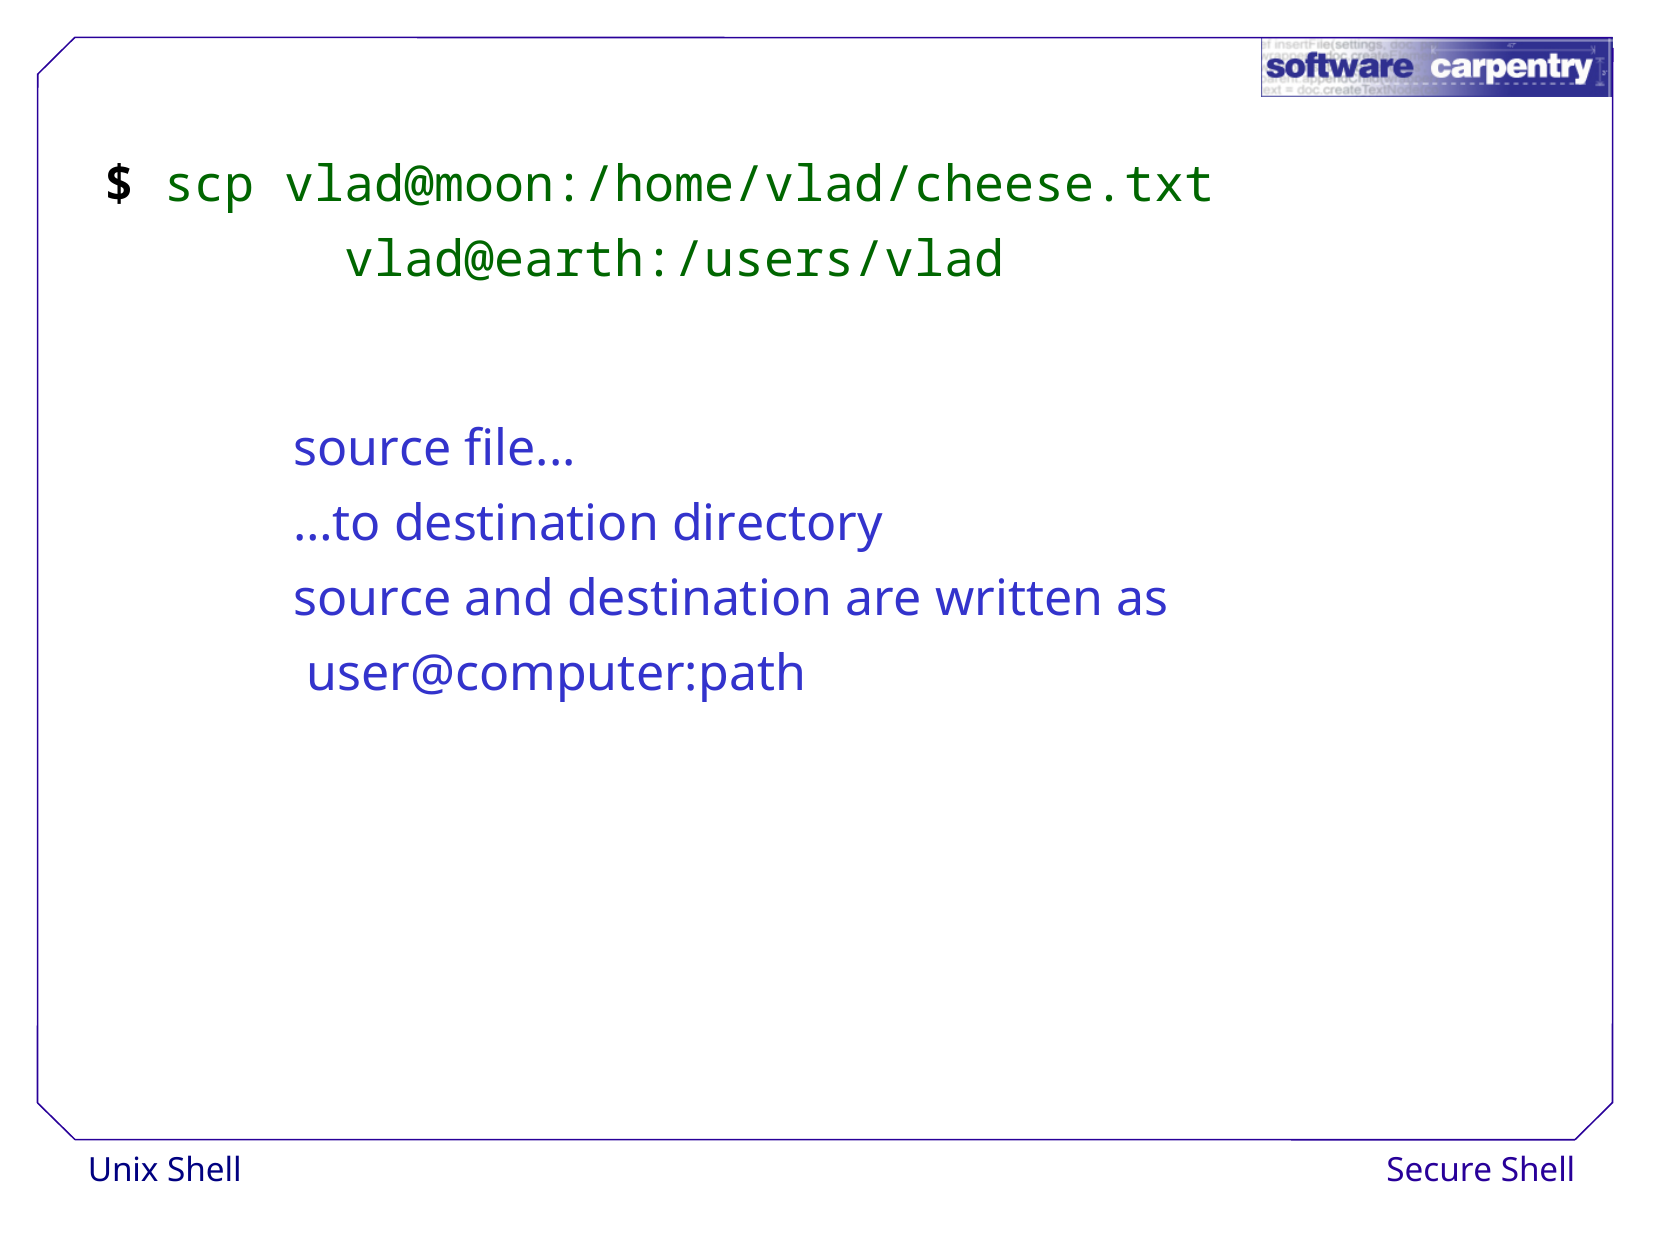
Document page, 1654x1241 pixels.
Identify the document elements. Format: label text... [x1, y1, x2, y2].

text_box source file... …to destination directory source and destination are written as user@computer:path [278, 393, 1451, 762]
picture [1261, 39, 1613, 97]
text_box $ scp vlad@moon:/home/vlad/cheese.txt vlad@earth:/users/vlad [89, 128, 1512, 1121]
